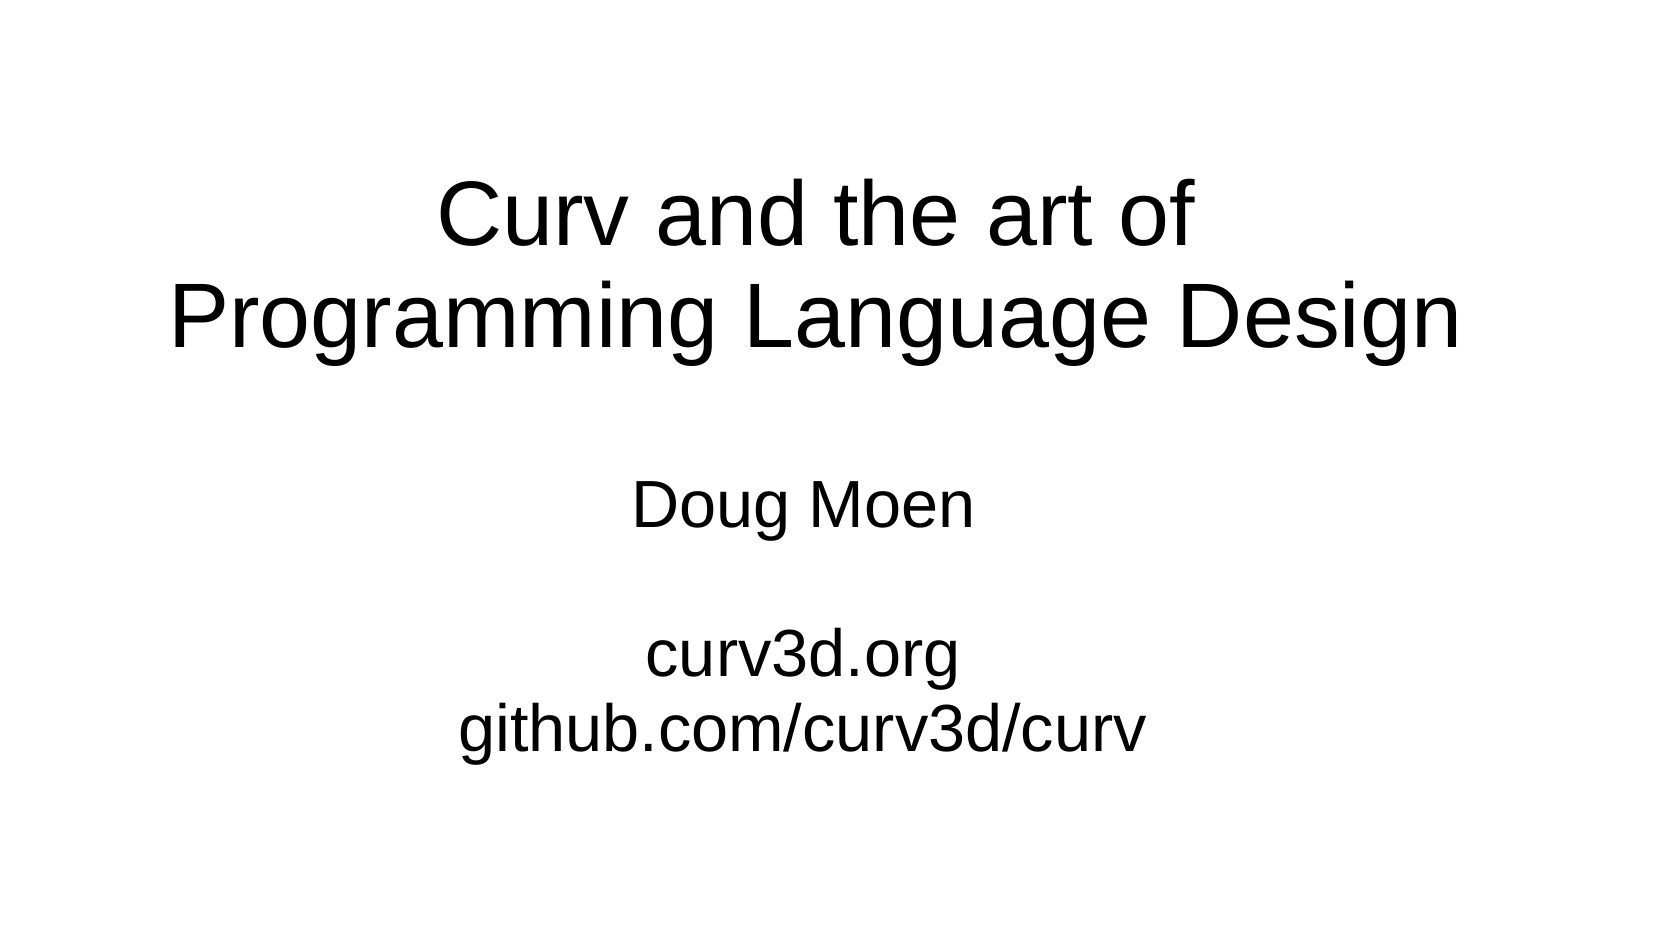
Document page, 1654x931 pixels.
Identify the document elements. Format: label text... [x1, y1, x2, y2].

title Curv and the art of Programming Language Design [72, 161, 1561, 367]
subtitle Doug Moen curv3d.org github.com/curv3d/curv [59, 346, 1548, 886]
